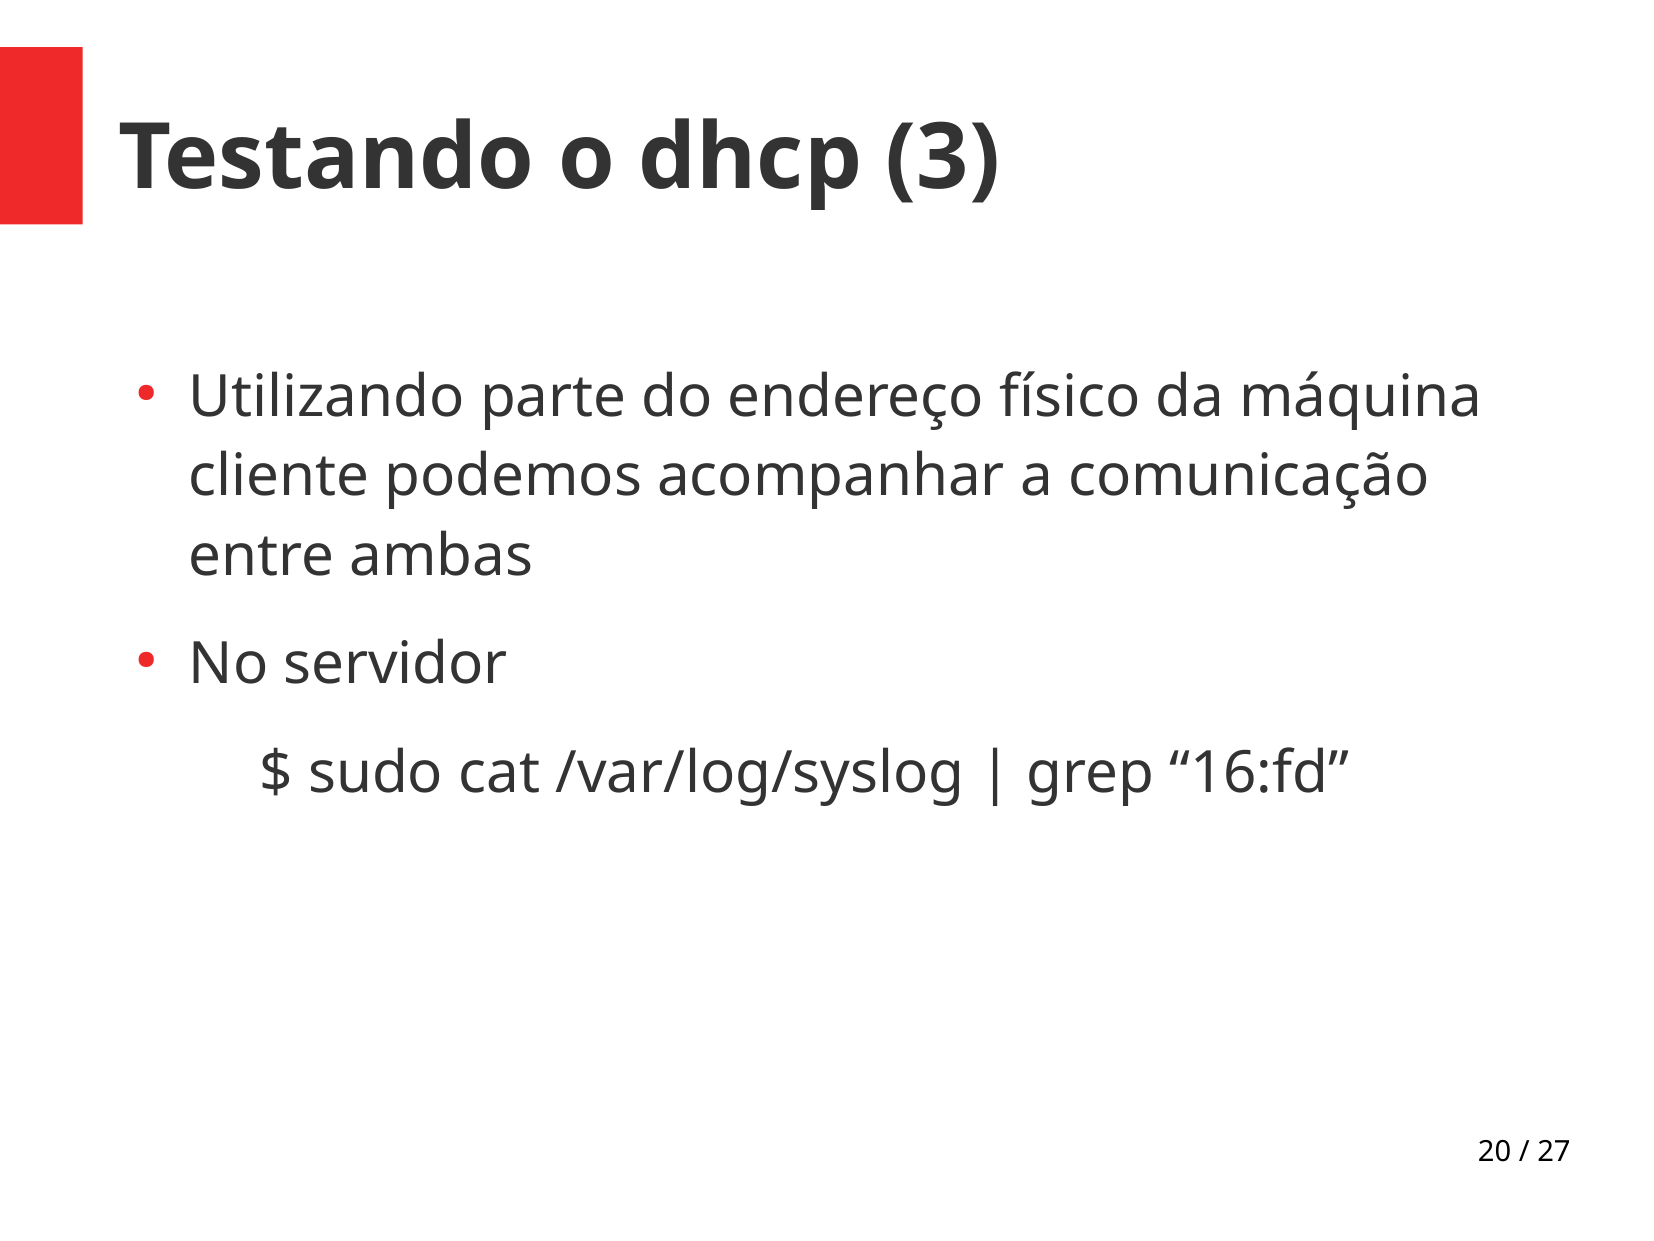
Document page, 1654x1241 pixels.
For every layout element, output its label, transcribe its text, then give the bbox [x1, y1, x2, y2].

list Utilizando parte do endereço físico da máquina cliente podemos acompanhar a comunicação entre ambas No servidor $ sudo cat /var/log/syslog | grep “16:fd” [118, 354, 1536, 1074]
title Testando o dhcp (3) [118, 49, 1571, 257]
